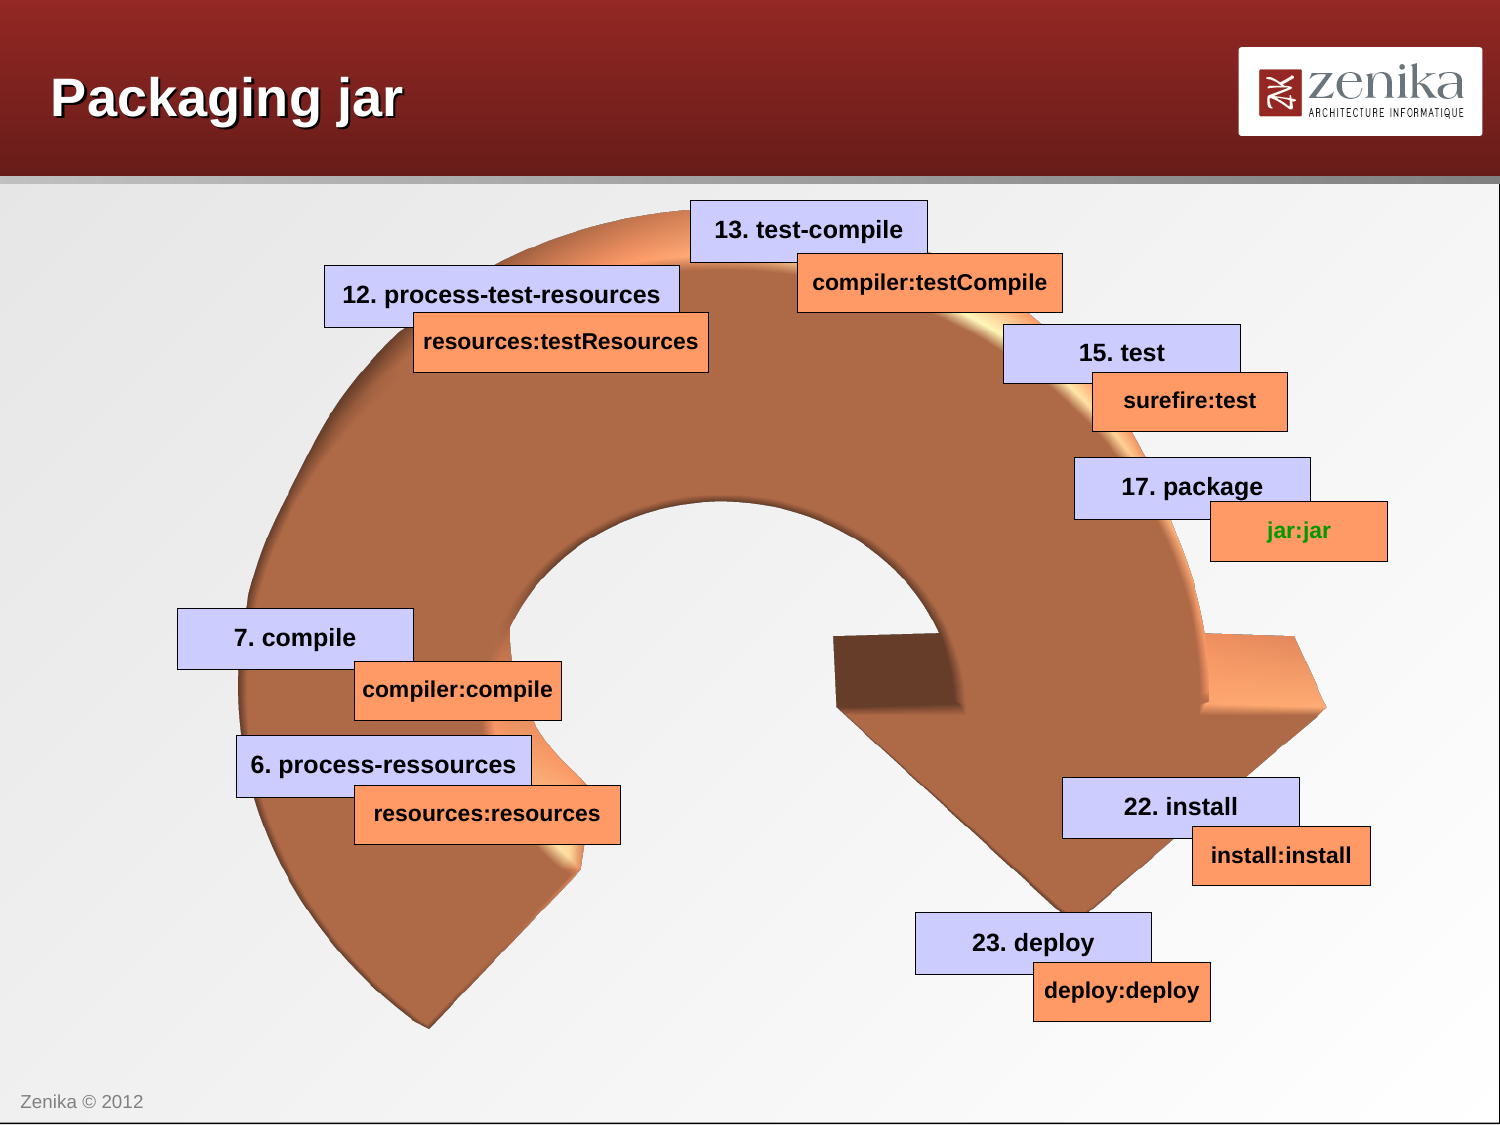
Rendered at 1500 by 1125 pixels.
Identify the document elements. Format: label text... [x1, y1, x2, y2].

picture [1257, 58, 1464, 125]
text_box jar:jar [1210, 501, 1388, 562]
title Packaging jar [50, 15, 1206, 180]
text_box resources:testResources [413, 312, 709, 373]
text_box deploy:deploy [1033, 962, 1211, 1022]
text_box install:install [1192, 826, 1371, 886]
text_box compiler:testCompile [797, 253, 1063, 313]
text_box 12. process-test-resources [324, 265, 680, 328]
text_box 15. test [1003, 324, 1241, 384]
text_box 23. deploy [915, 912, 1152, 975]
text_box 6. process-ressources [236, 735, 532, 798]
text_box 17. package [1074, 457, 1311, 520]
text_box surefire:test [1092, 372, 1288, 432]
text_box 7. compile [177, 608, 414, 670]
text_box compiler:compile [354, 661, 562, 721]
text_box 22. install [1062, 777, 1300, 839]
text_box 13. test-compile [690, 200, 928, 263]
text_box resources:resources [354, 785, 621, 845]
